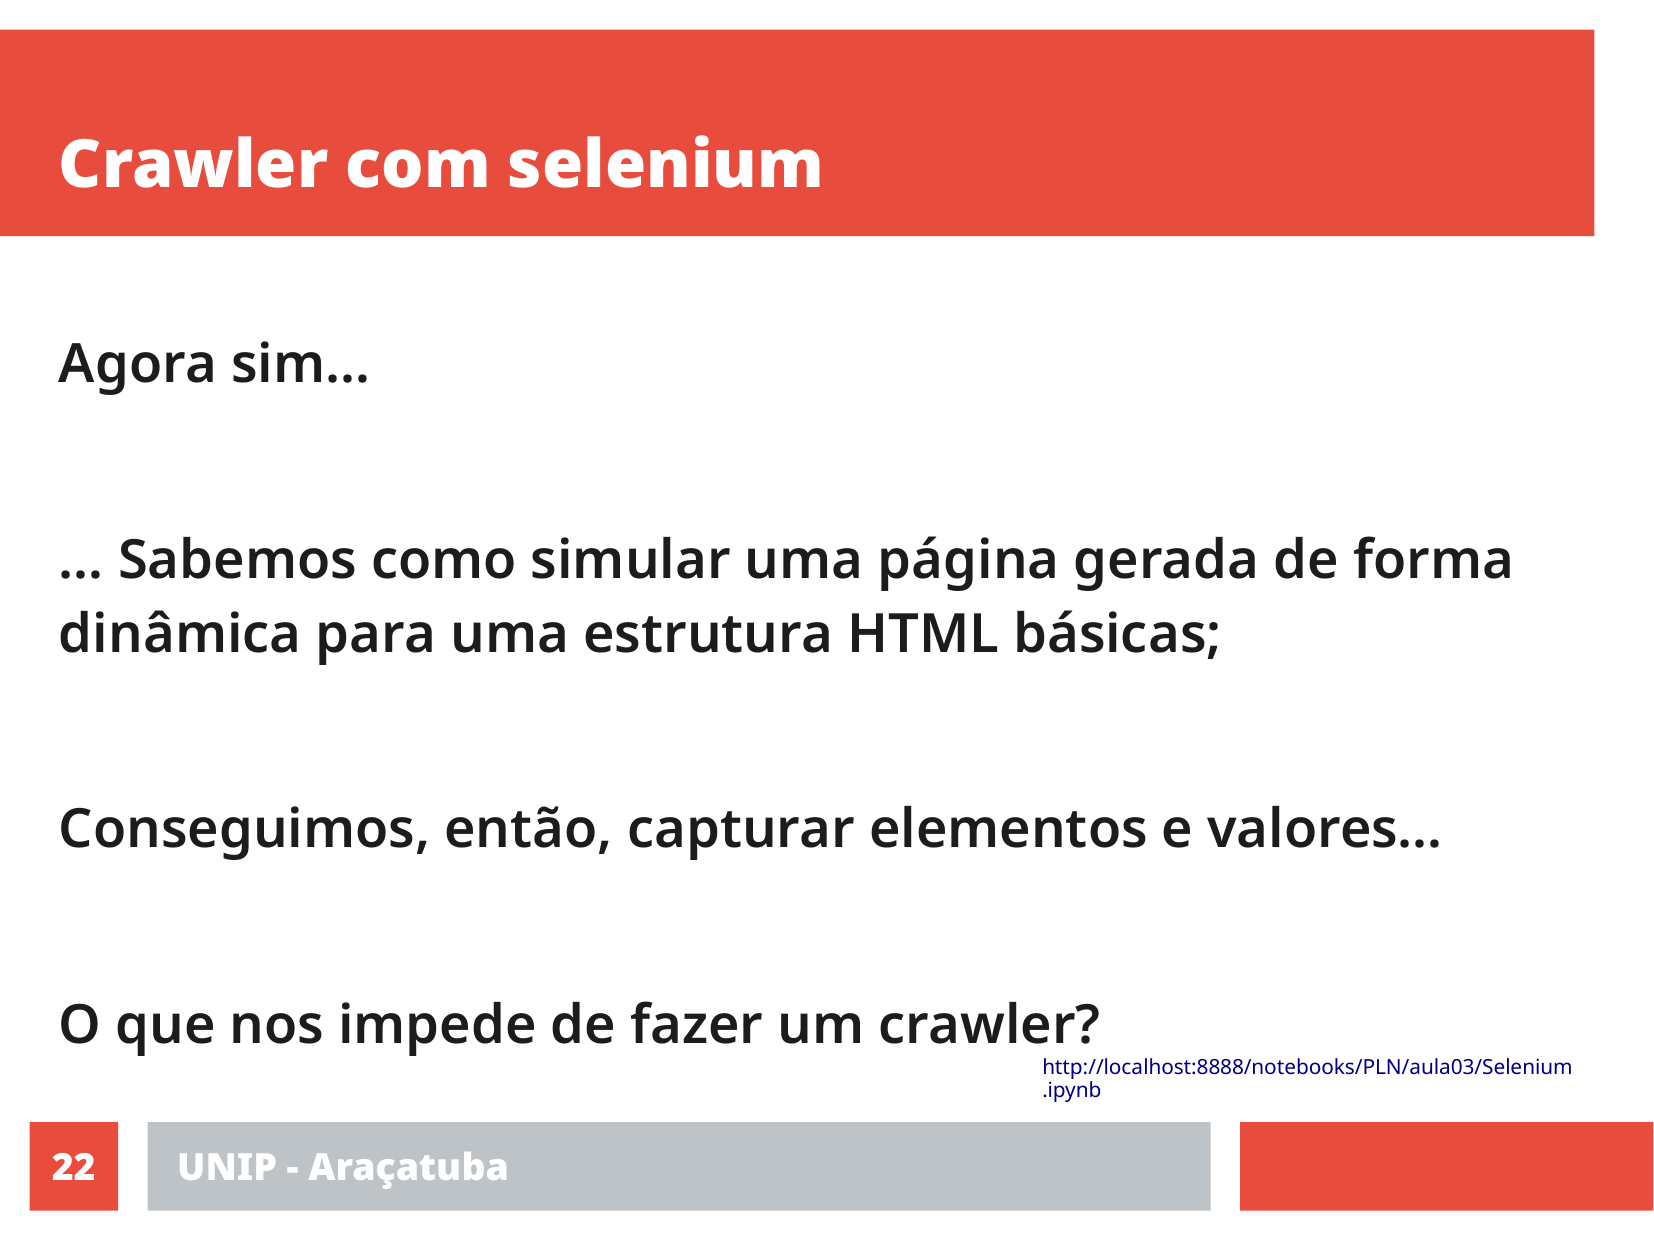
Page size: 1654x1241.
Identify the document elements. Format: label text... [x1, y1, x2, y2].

title Crawler com selenium [59, 59, 1595, 207]
list Agora sim… … Sabemos como simular uma página gerada de forma dinâmica para uma estrutura HTML básicas; Conseguimos, então, capturar elementos e valores… O que nos impede de fazer um crawler? [59, 324, 1565, 1093]
text_box http://localhost:8888/notebooks/PLN/aula03/Selenium.ipynb [1027, 1045, 1589, 1087]
